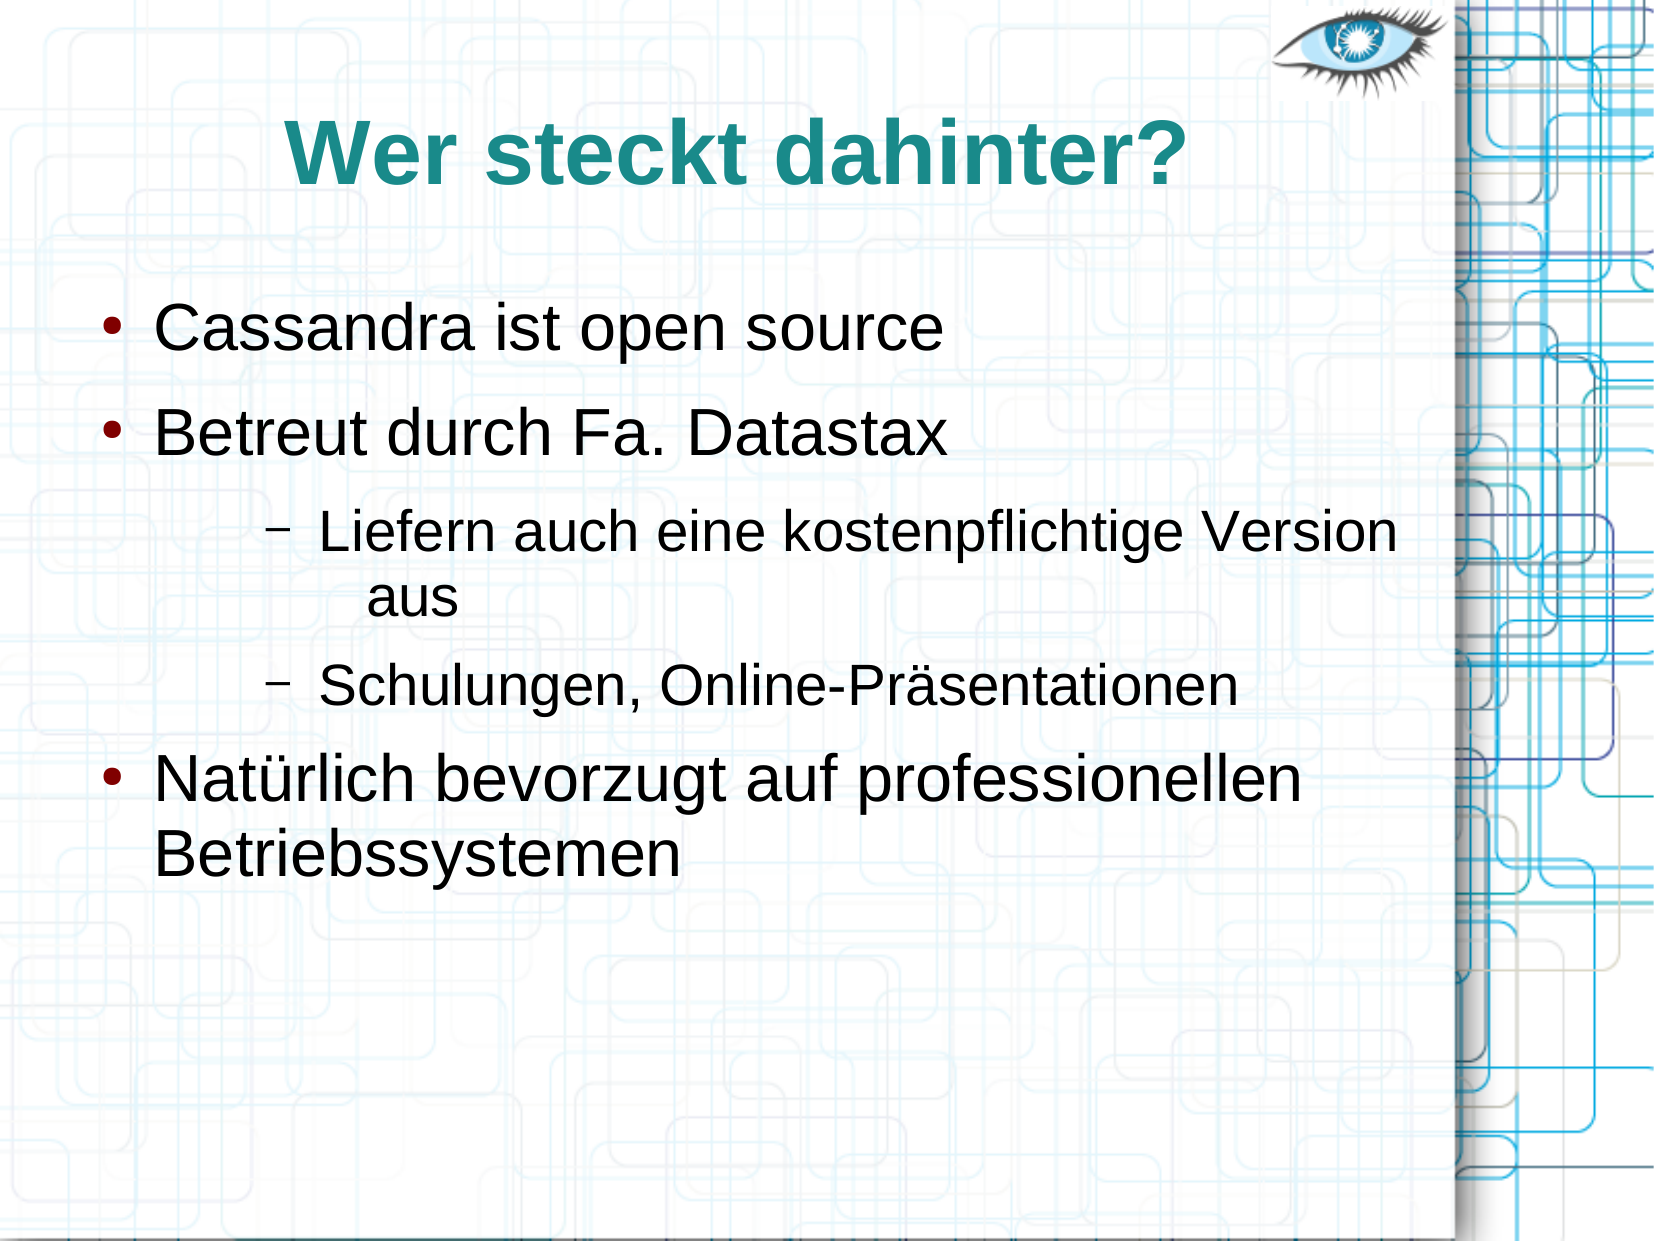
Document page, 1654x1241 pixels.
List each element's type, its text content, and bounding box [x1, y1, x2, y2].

list Cassandra ist open source Betreut durch Fa. Datastax Liefern auch eine kostenpflichtige Version aus Schulungen, Online-Präsentationen Natürlich bevorzugt auf professionellen Betriebssystemen [82, 290, 1418, 1109]
title Wer steckt dahinter? [59, 49, 1418, 257]
picture [0, 0, 1654, 1241]
